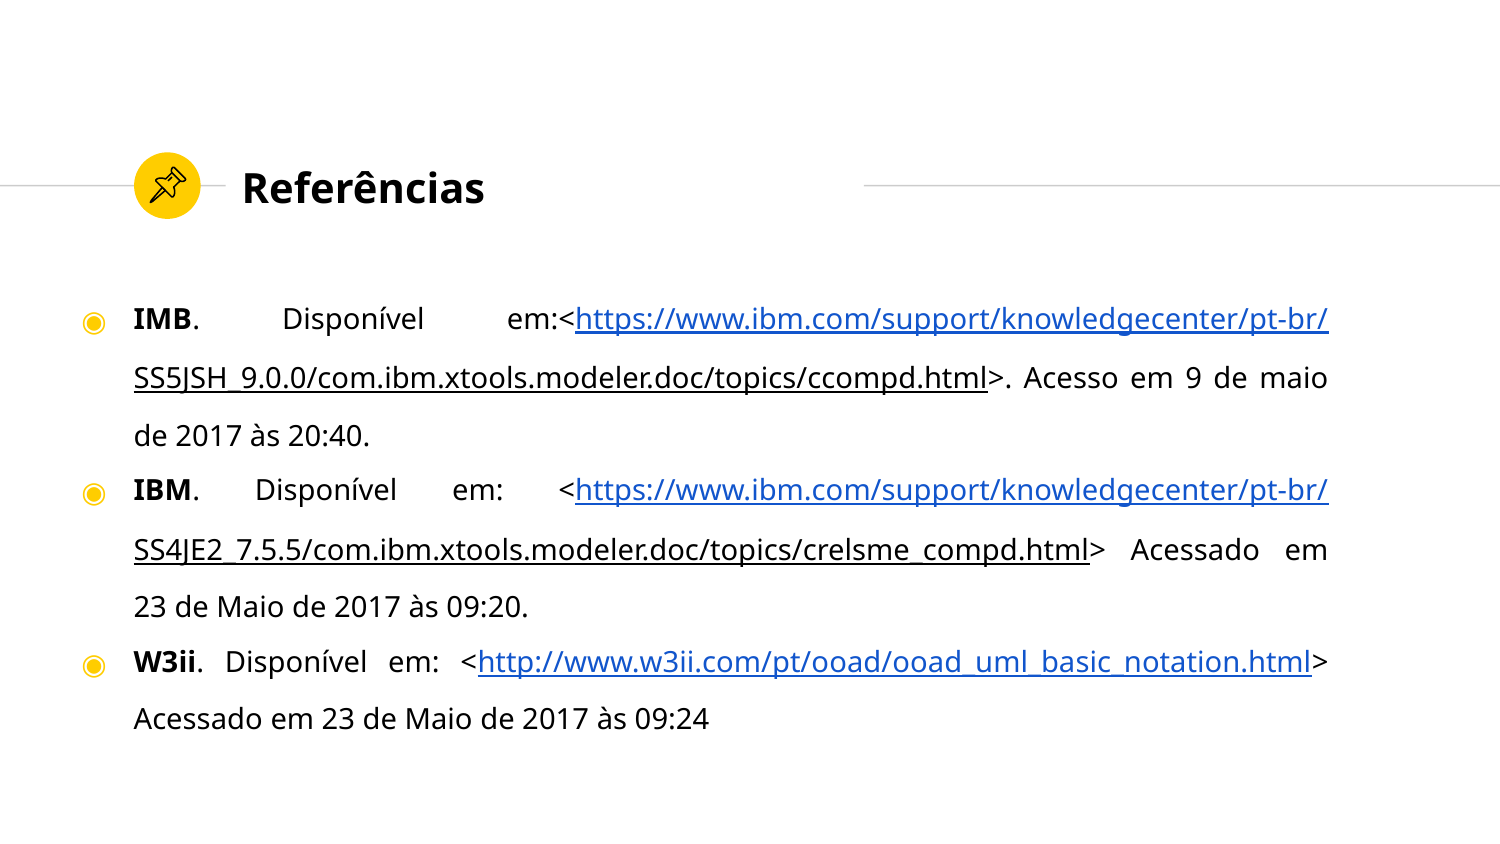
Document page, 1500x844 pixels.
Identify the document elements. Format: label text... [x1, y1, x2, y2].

title Referências [226, 151, 863, 223]
list IMB. Disponível em:<https://www.ibm.com/support/knowledgecenter/pt-br/SS5JSH_9.0.0/com.ibm.xtools.modeler.doc/topics/ccompd.html>. Acesso em 9 de maio de 2017 às 20:40. IBM. Disponível em: <https://www.ibm.com/support/knowledgecenter/pt-br/SS4JE2_7.5.5/com.ibm.xtools.modeler.doc/topics/crelsme_compd.html> Acessado em 23 de Maio de 2017 às 09:20. W3ii. Disponível em: <http://www.w3ii.com/pt/ooad/ooad_uml_basic_notation.html> Acessado em 23 de Maio de 2017 às 09:24 [43, 265, 1344, 776]
